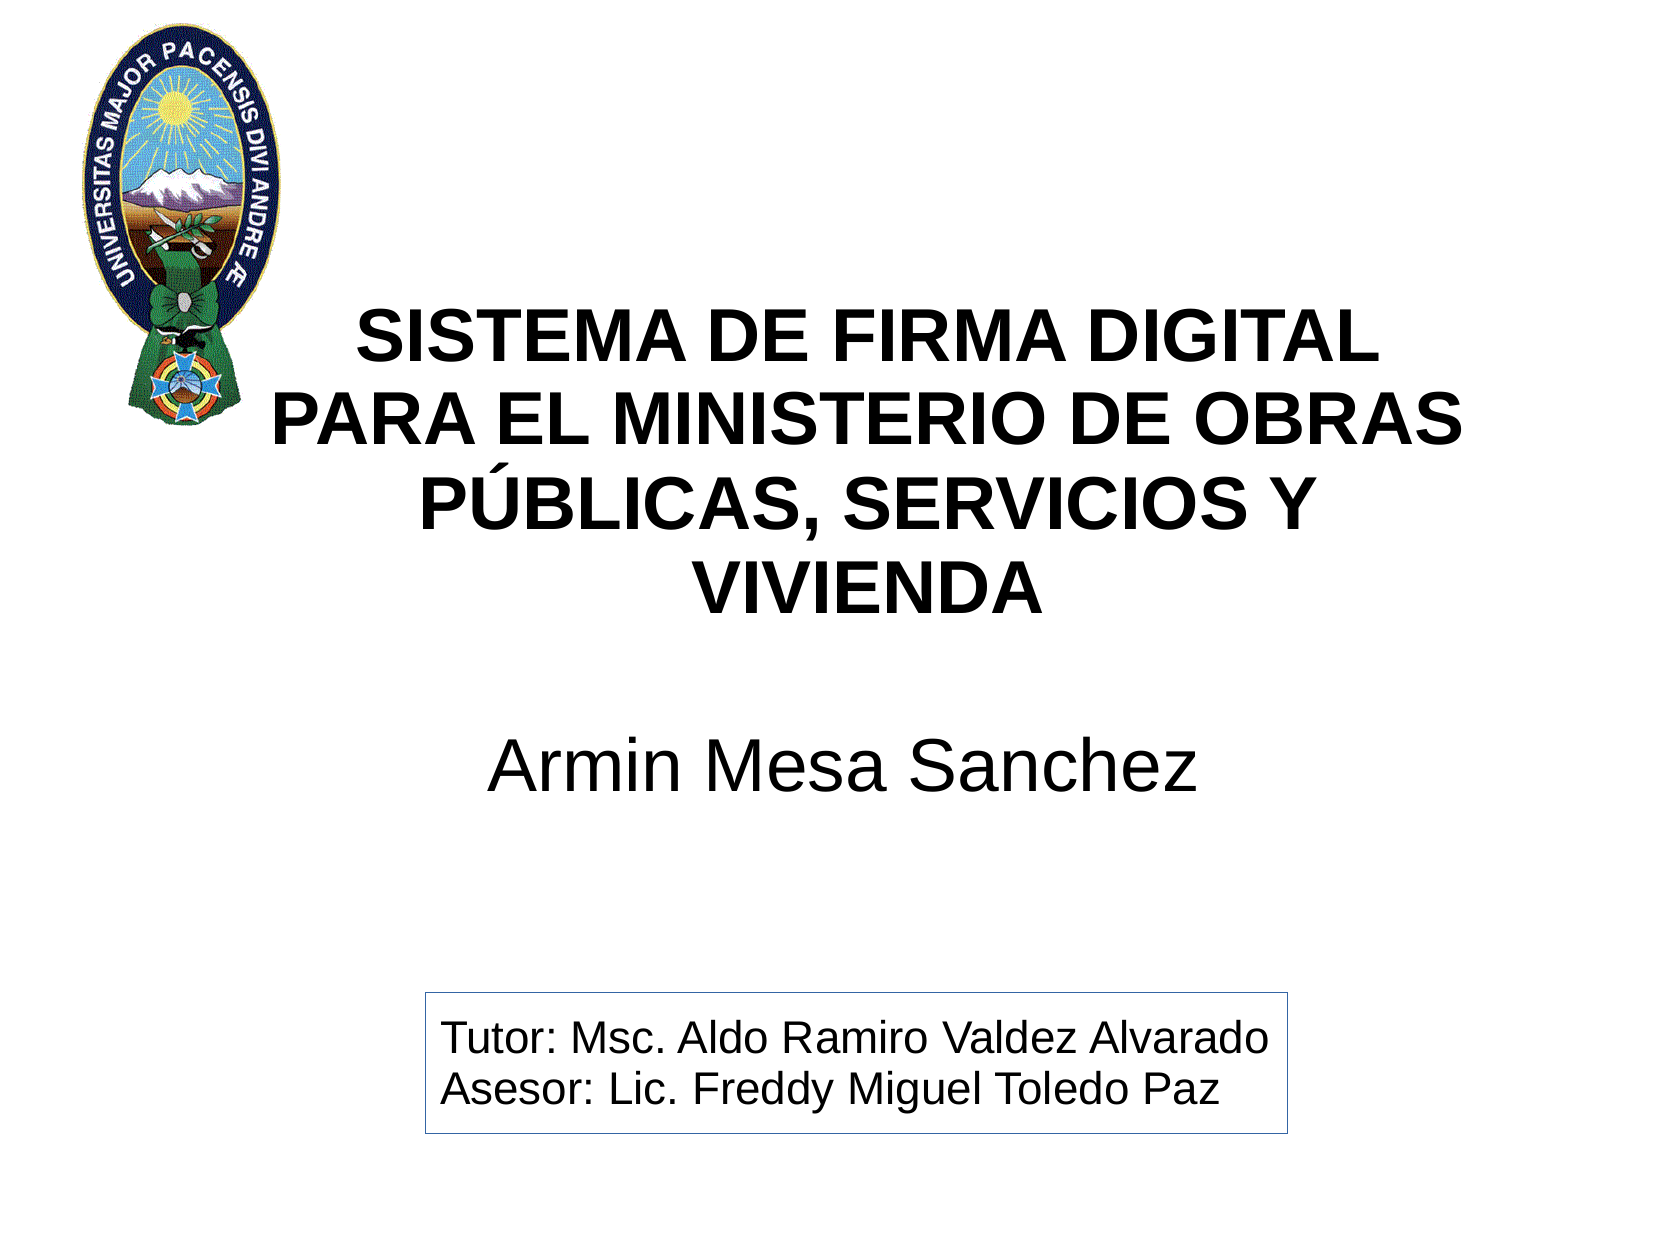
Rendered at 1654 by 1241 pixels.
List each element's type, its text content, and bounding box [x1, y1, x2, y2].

text_box Tutor: Msc. Aldo Ramiro Valdez Alvarado Asesor: Lic. Freddy Miguel Toledo Paz [425, 1004, 1288, 1123]
text_box [425, 1123, 1288, 1134]
text_box Armin Mesa Sanchez [472, 721, 1217, 815]
picture [82, 23, 281, 426]
text_box [425, 992, 1288, 1004]
text_box SISTEMA DE FIRMA DIGITAL PARA EL MINISTERIO DE OBRAS PÚBLICAS, SERVICIOS Y VIVIENDA [236, 285, 1501, 721]
